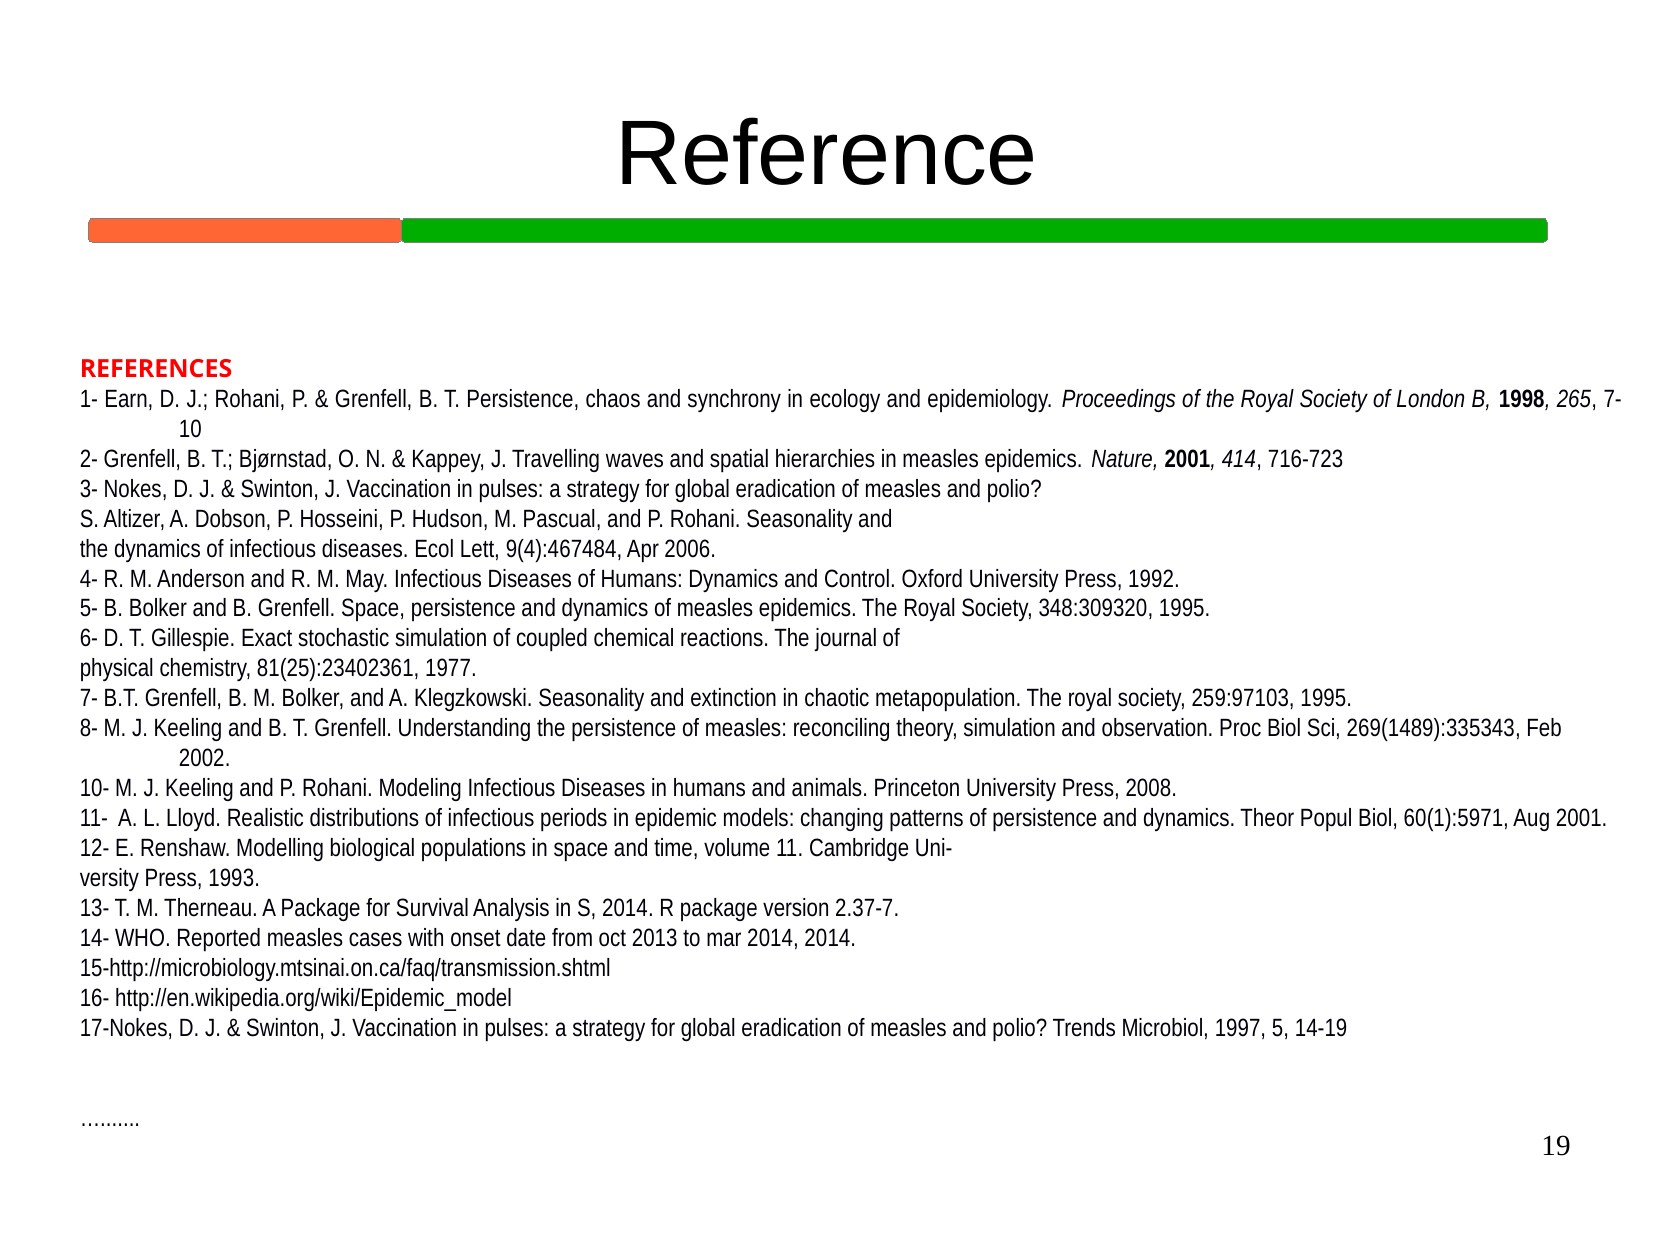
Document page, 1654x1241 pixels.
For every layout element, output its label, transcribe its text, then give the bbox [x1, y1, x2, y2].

text_box REFERENCES 1- Earn, D. J.; Rohani, P. & Grenfell, B. T. Persistence, chaos and synchrony in ecology and epidemiology. Proceedings of the Royal Society of London B, 1998, 265, 7-10 2- Grenfell, B. T.; Bjørnstad, O. N. & Kappey, J. Travelling waves and spatial hierarchies in measles epidemics. Nature, 2001, 414, 716-723 3- Nokes, D. J. & Swinton, J. Vaccination in pulses: a strategy for global eradication of measles and polio? S. Altizer, A. Dobson, P. Hosseini, P. Hudson, M. Pascual, and P. Rohani. Seasonality and the dynamics of infectious diseases. Ecol Lett, 9(4):467484, Apr 2006. 4- R. M. Anderson and R. M. May. Infectious Diseases of Humans: Dynamics and Control. Oxford University Press, 1992. 5- B. Bolker and B. Grenfell. Space, persistence and dynamics of measles epidemics. The Royal Society, 348:309320, 1995. 6- D. T. Gillespie. Exact stochastic simulation of coupled chemical reactions. The journal of physical chemistry, 81(25):23402361, 1977. 7- B.T. Grenfell, B. M. Bolker, and A. Klegzkowski. Seasonality and extinction in chaotic metapopulation. The royal society, 259:97103, 1995. 8- M. J. Keeling and B. T. Grenfell. Understanding the persistence of measles: reconciling theory, simulation and observation. Proc Biol Sci, 269(1489):335343, Feb 2002. 10- M. J. Keeling and P. Rohani. Modeling Infectious Diseases in humans and animals. Princeton University Press, 2008. 11- A. L. Lloyd. Realistic distributions of infectious periods in epidemic models: changing patterns of persistence and dynamics. Theor Popul Biol, 60(1):5971, Aug 2001. 12- E. Renshaw. Modelling biological populations in space and time, volume 11. Cambridge Uni- versity Press, 1993. 13- T. M. Therneau. A Package for Survival Analysis in S, 2014. R package version 2.37-7. 14- WHO. Reported measles cases with onset date from oct 2013 to mar 2014, 2014. 15-http://microbiology.mtsinai.on.ca/faq/transmission.shtml 16- http://en.wikipedia.org/wiki/Epidemic_model 17-Nokes, D. J. & Swinton, J. Vaccination in pulses: a strategy for global eradication of measles and polio? Trends Microbiol, 1997, 5, 14-19 …....... [59, 342, 1642, 1201]
text_box [88, 218, 1548, 243]
title Reference [82, 49, 1571, 257]
